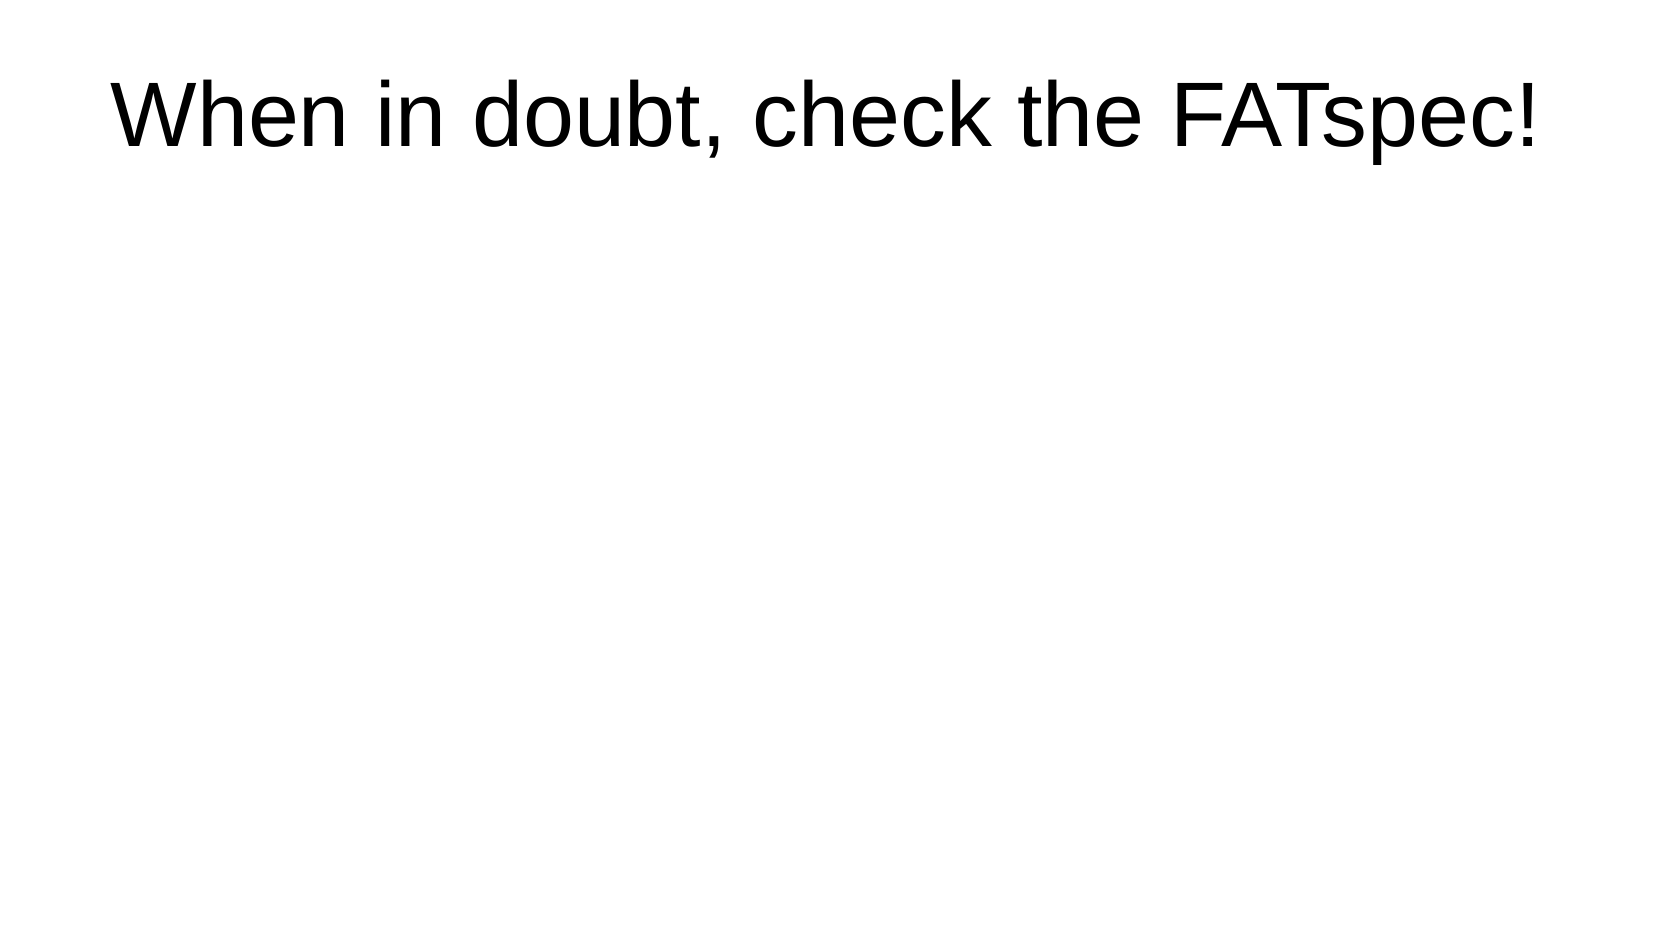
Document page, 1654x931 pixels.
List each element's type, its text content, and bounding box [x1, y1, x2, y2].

title When in doubt, check the FATspec! [82, 37, 1571, 193]
